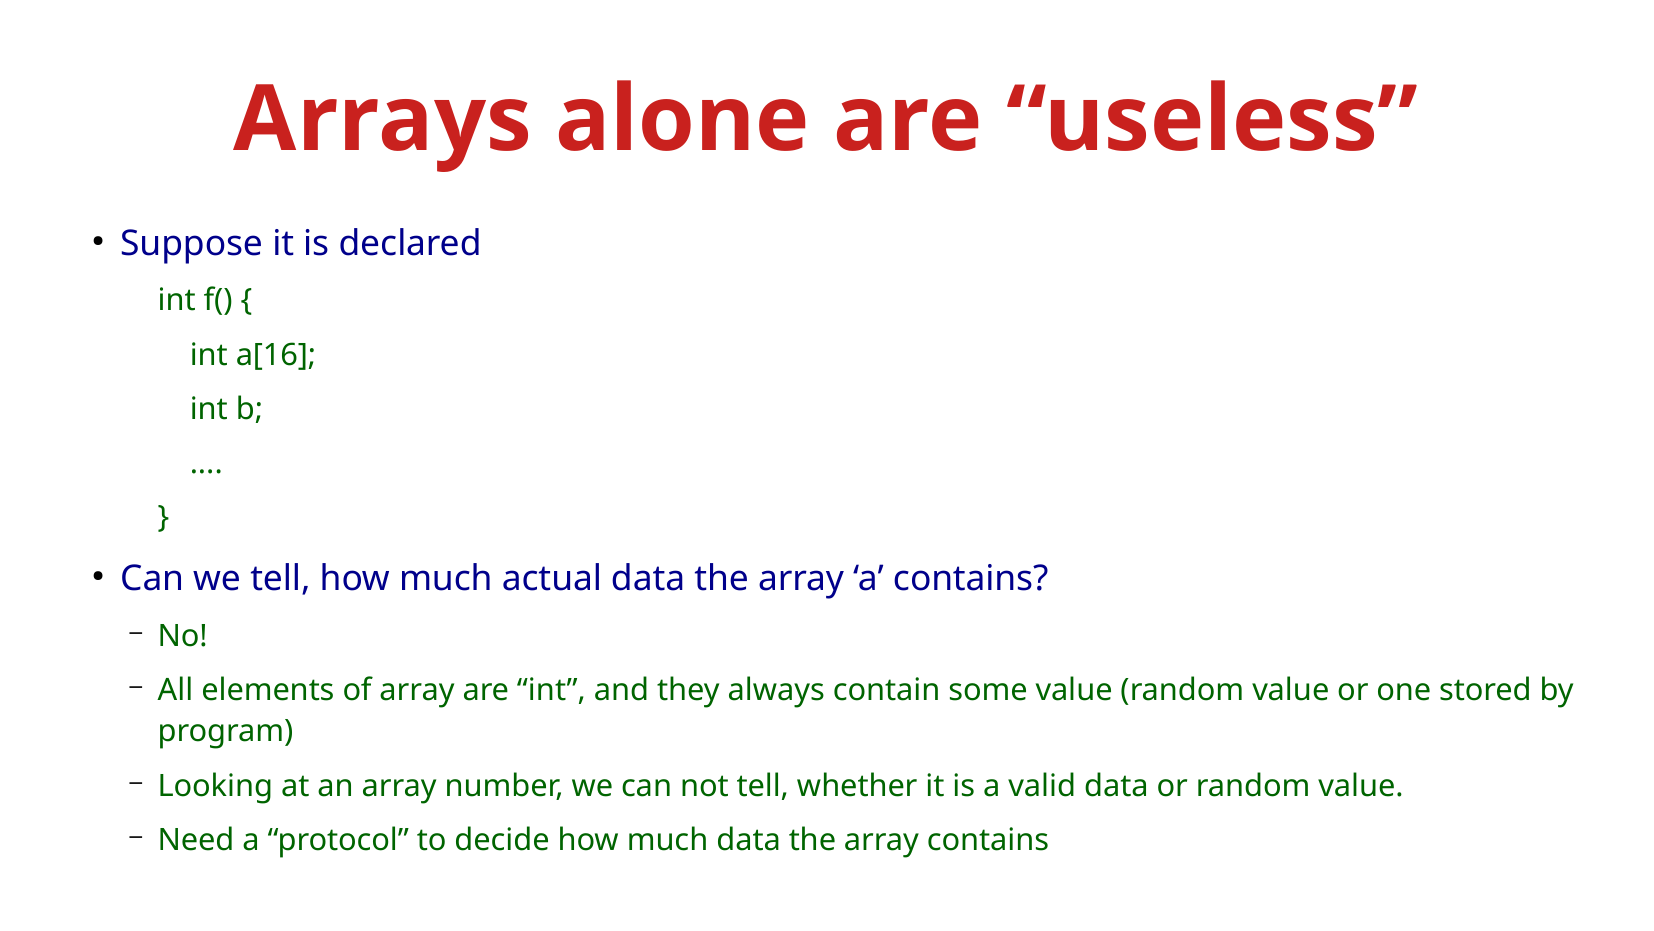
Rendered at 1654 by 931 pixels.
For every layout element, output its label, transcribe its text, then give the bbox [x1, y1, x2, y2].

list Suppose it is declared int f() { int a[16]; int b; .... } Can we tell, how much actual data the array ‘a’ contains? No! All elements of array are “int”, and they always contain some value (random value or one stored by program) Looking at an array number, we can not tell, whether it is a valid data or random value. Need a “protocol” to decide how much data the array contains [82, 217, 1595, 863]
title Arrays alone are “useless” [82, 37, 1571, 193]
